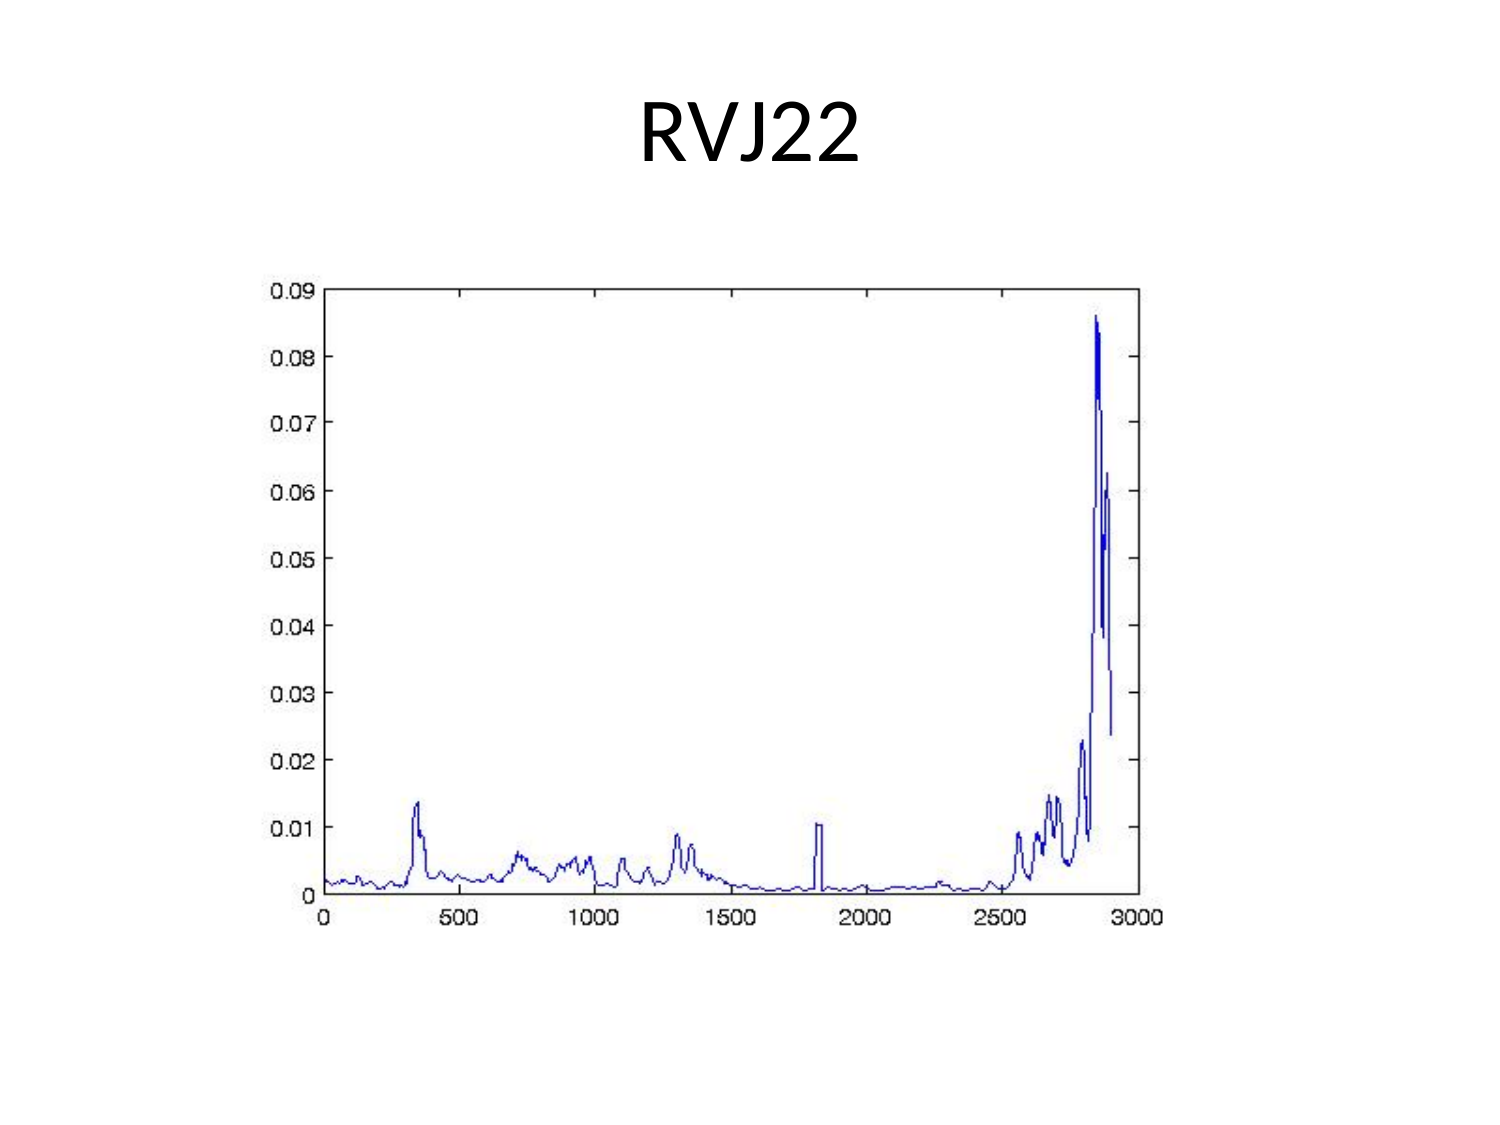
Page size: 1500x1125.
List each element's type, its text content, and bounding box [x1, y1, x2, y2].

picture [187, 232, 1238, 976]
title RVJ22 [75, 28, 1426, 250]
